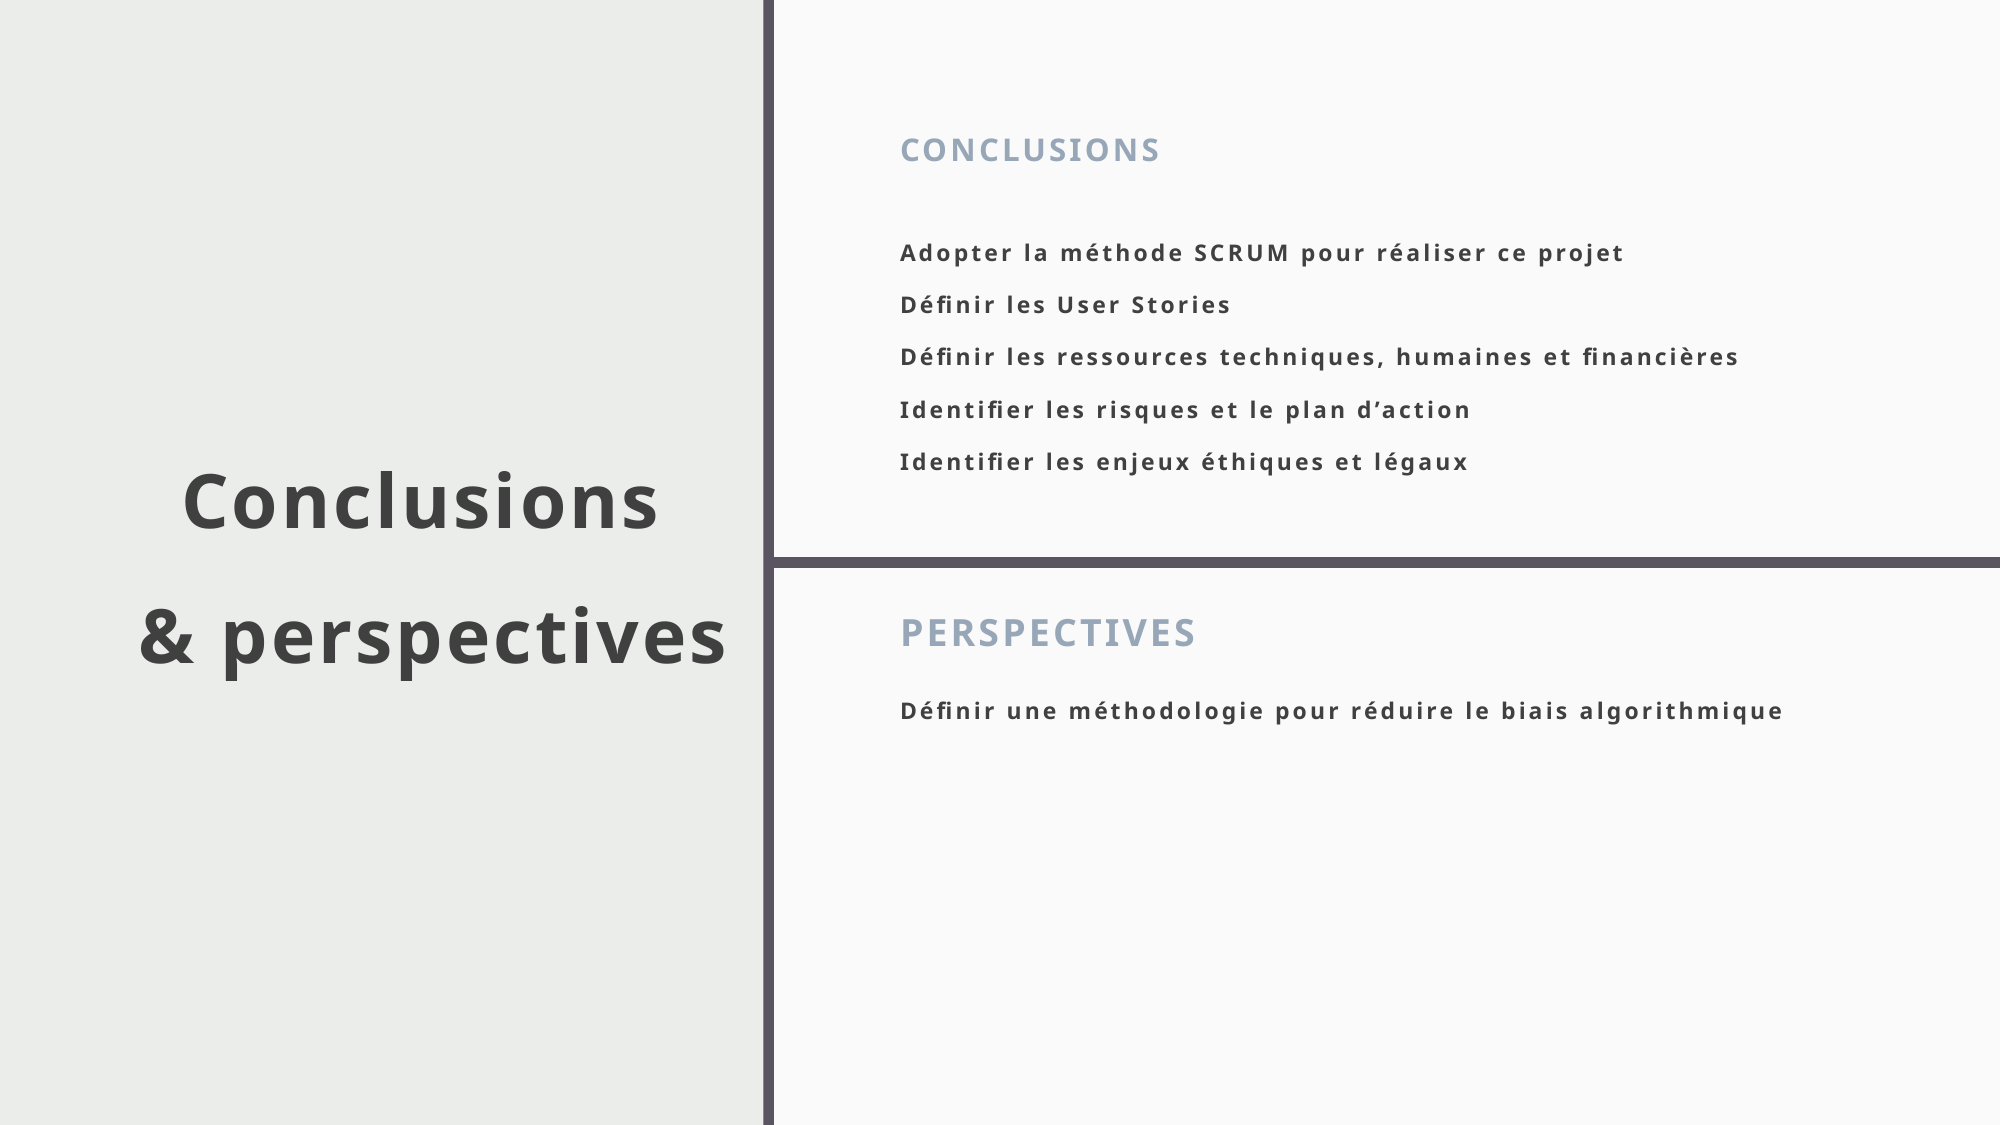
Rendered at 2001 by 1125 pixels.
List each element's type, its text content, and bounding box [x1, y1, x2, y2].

list Perspectives [881, 594, 1894, 670]
title Conclusions & perspectives [105, 115, 762, 969]
list Définir une méthodologie pour réduire le biais algorithmique [881, 672, 1894, 765]
list Adopter la méthode SCRUM pour réaliser ce projet Définir les User Stories Définir les ressources techniques, humaines et financières Identifier les risques et le plan d’action Identifier les enjeux éthiques et légaux [881, 183, 1894, 522]
list Conclusions [881, 108, 1894, 183]
